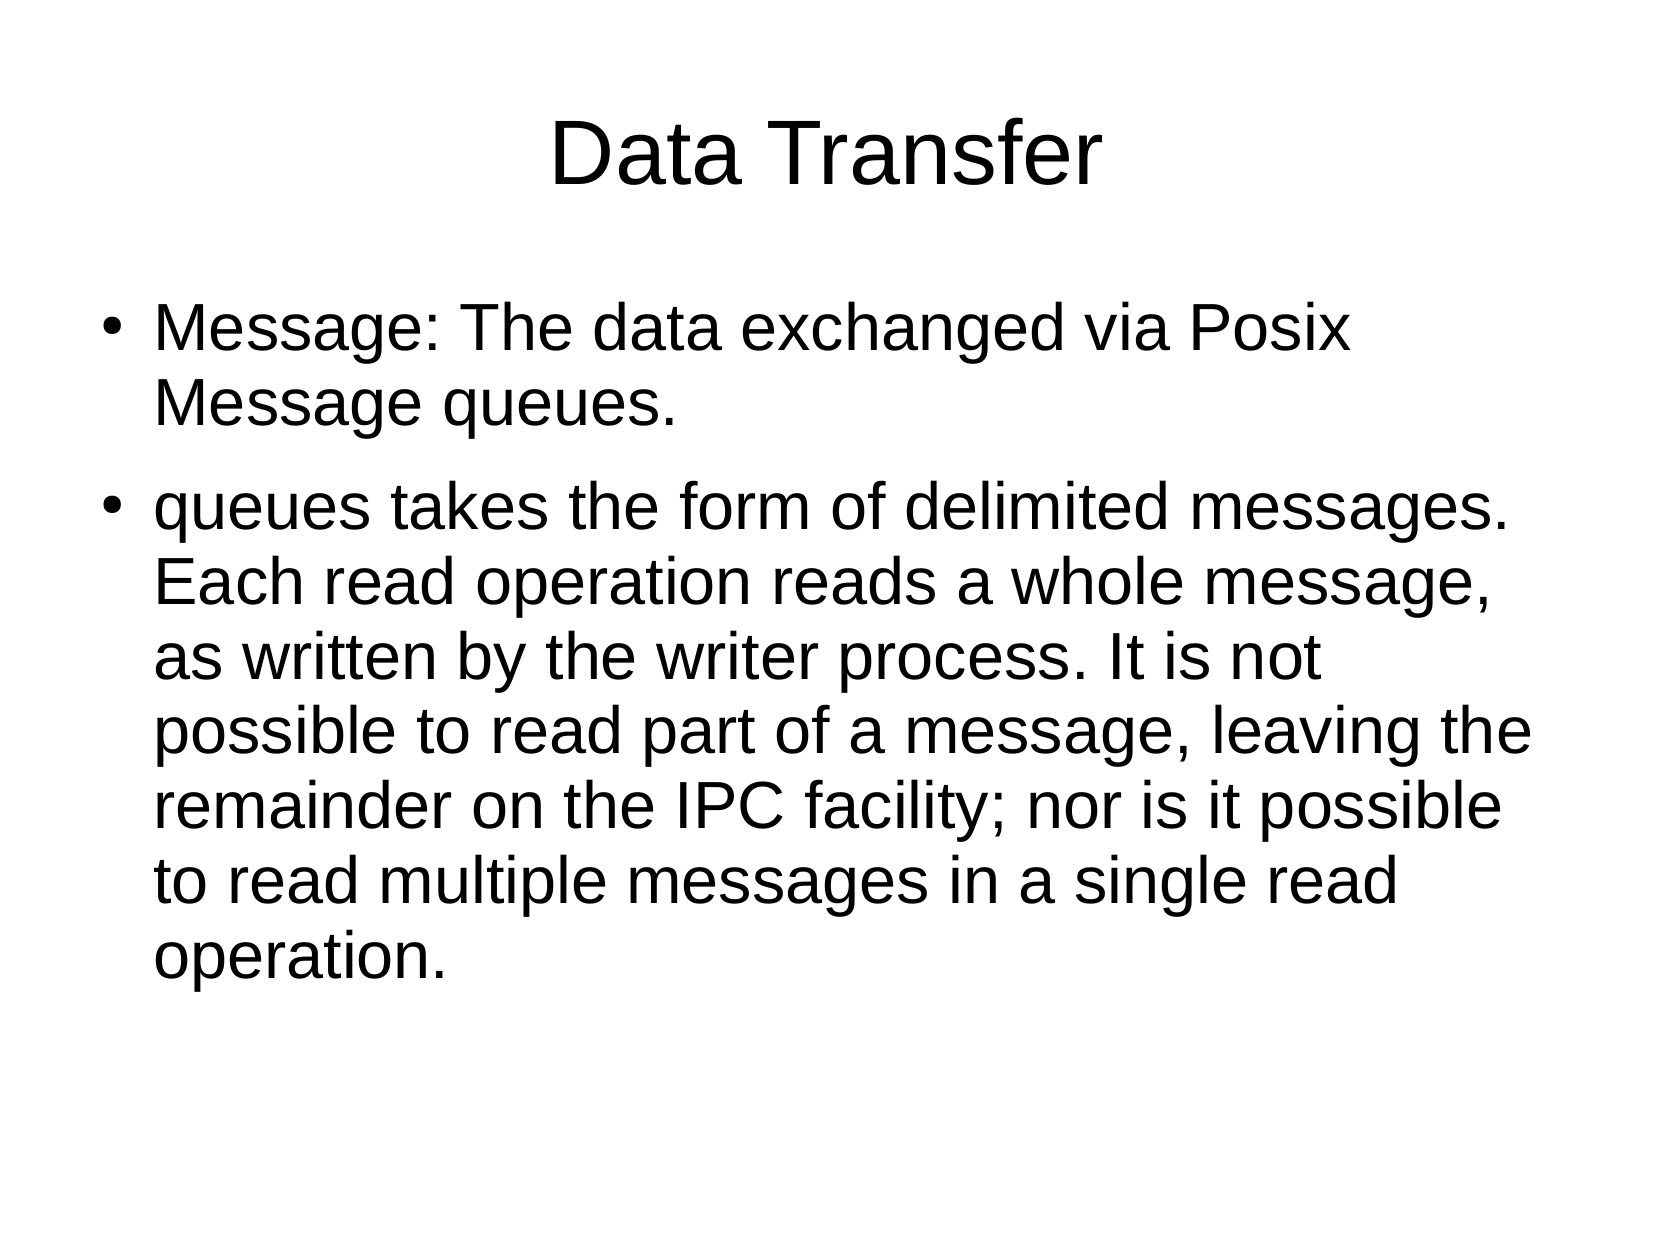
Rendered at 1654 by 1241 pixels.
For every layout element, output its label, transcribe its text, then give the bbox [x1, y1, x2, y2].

title Data Transfer [82, 49, 1571, 257]
list Message: The data exchanged via Posix Message queues. queues takes the form of delimited messages. Each read operation reads a whole message, as written by the writer process. It is not possible to read part of a message, leaving the remainder on the IPC facility; nor is it possible to read multiple messages in a single read operation. [82, 290, 1571, 1010]
